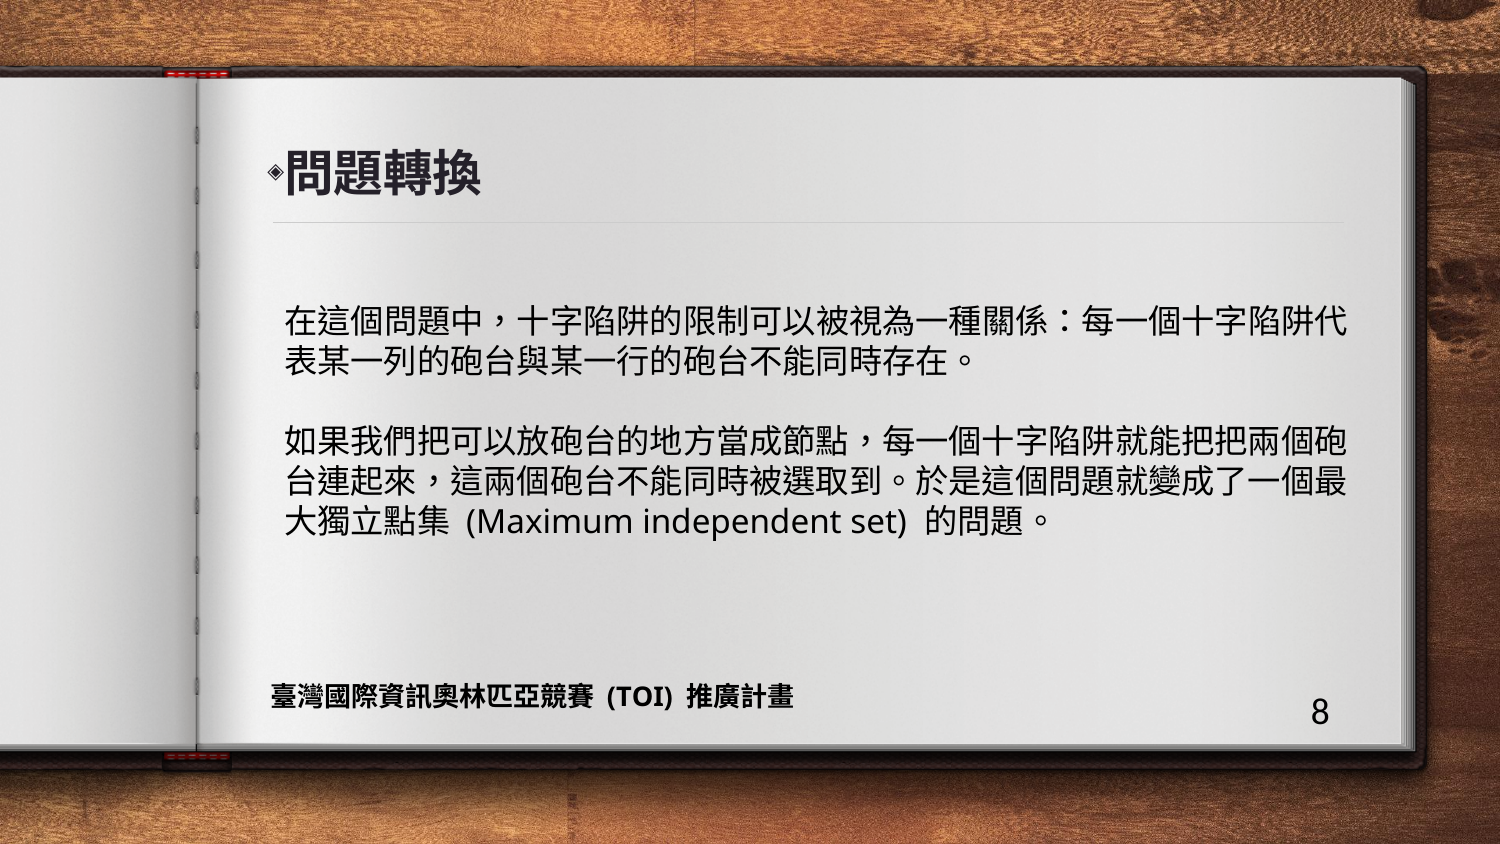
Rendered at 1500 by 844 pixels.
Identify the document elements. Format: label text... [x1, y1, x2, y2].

text_box [1295, 672, 1386, 737]
text_box 在這個問題中，十字陷阱的限制可以被視為一種關係：每一個十字陷阱代表某一列的砲台與某一行的砲台不能同時存在。 如果我們把可以放砲台的地方當成節點，每一個十字陷阱就能把把兩個砲台連起來，這兩個砲台不能同時被選取到。於是這個問題就變成了一個最大獨立點集 (Maximum independent set) 的問題。 [269, 293, 1367, 551]
list 問題轉換 [252, 126, 1194, 216]
